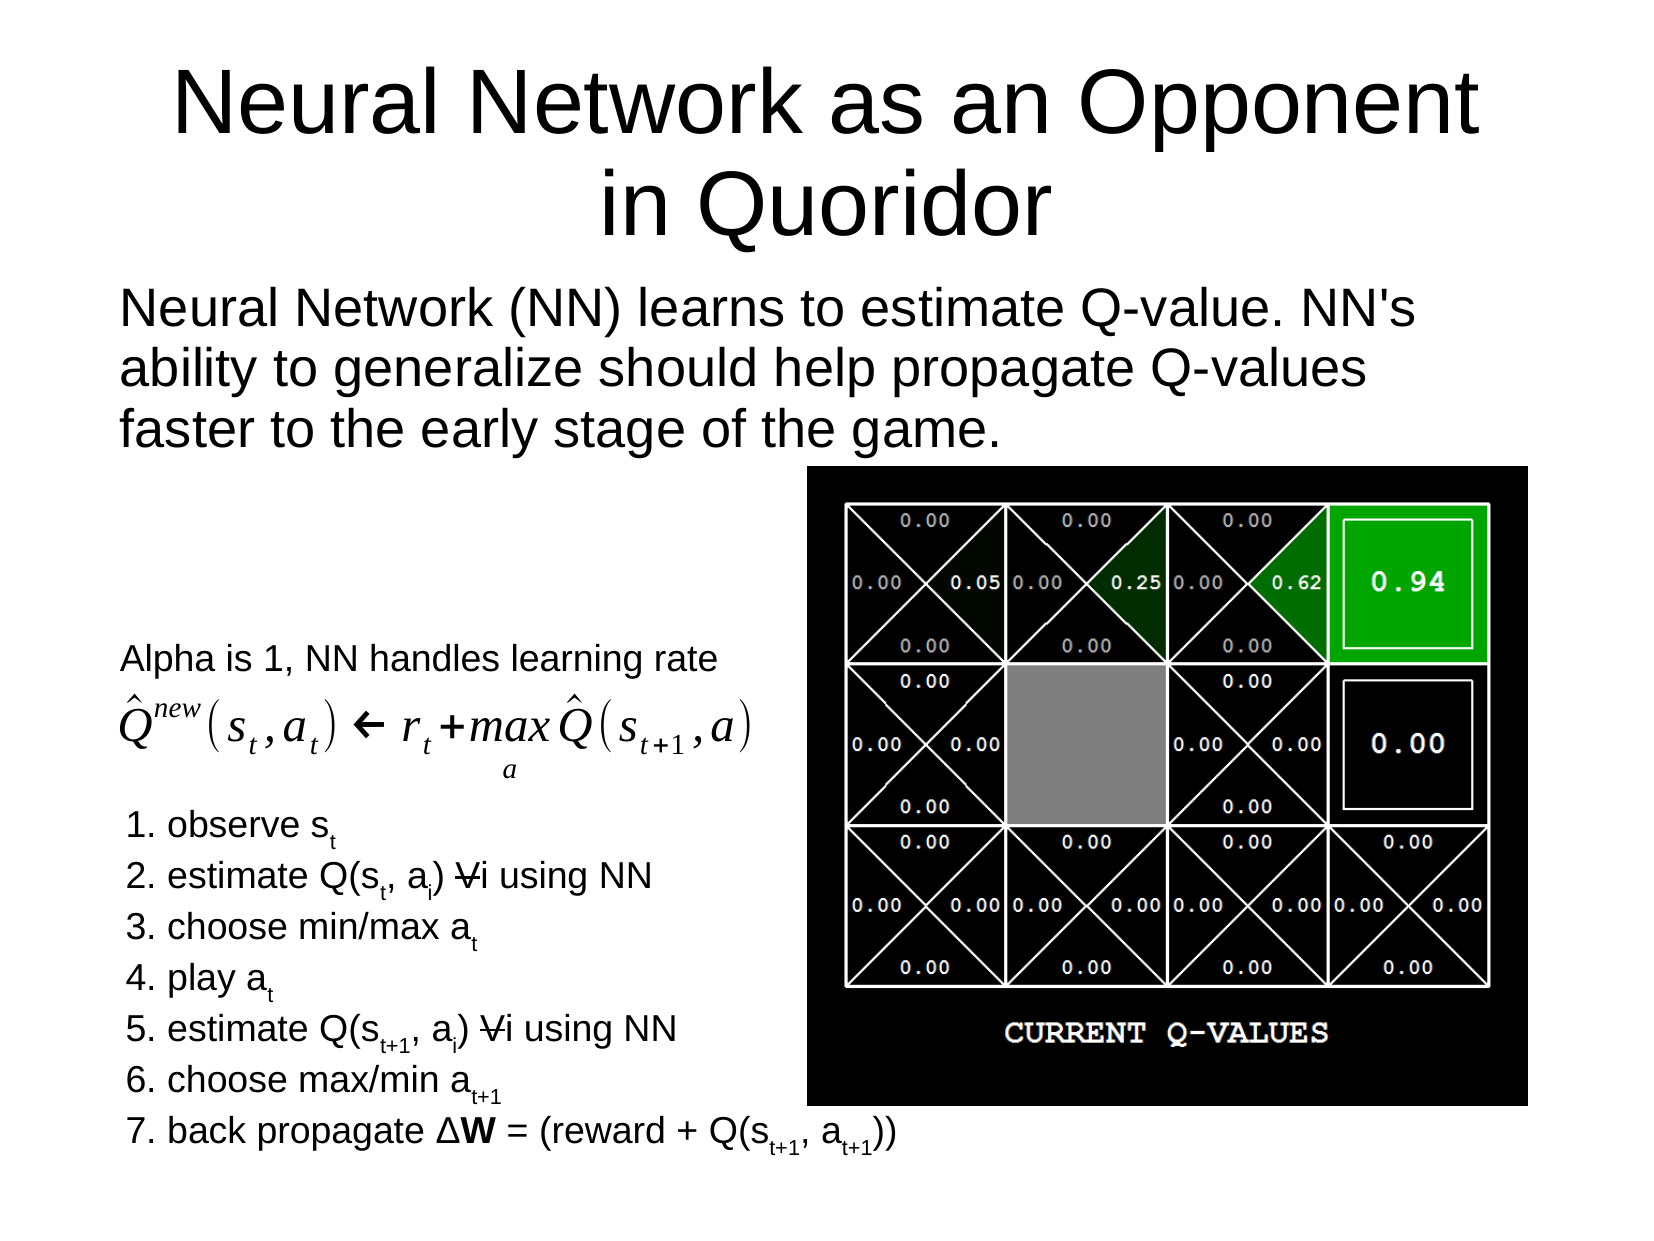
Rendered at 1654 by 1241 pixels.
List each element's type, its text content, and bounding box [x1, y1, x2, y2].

text_box 1. observe st 2. estimate Q(st, ai) Vi using NN 3. choose min/max at 4. play at 5. estimate Q(st+1, ai) Vi using NN 6. choose max/min at+1 7. back propagate ΔW = (reward + Q(st+1, at+1)) [110, 796, 1221, 1168]
title Neural Network as an Opponent in Quoridor [82, 49, 1571, 257]
text_box Neural Network (NN) learns to estimate Q-value. NN's ability to generalize should help propagate Q-values faster to the early stage of the game. [105, 270, 1531, 468]
chart [105, 690, 766, 785]
picture [807, 466, 1528, 1106]
text_box Alpha is 1, NN handles learning rate [105, 630, 766, 687]
